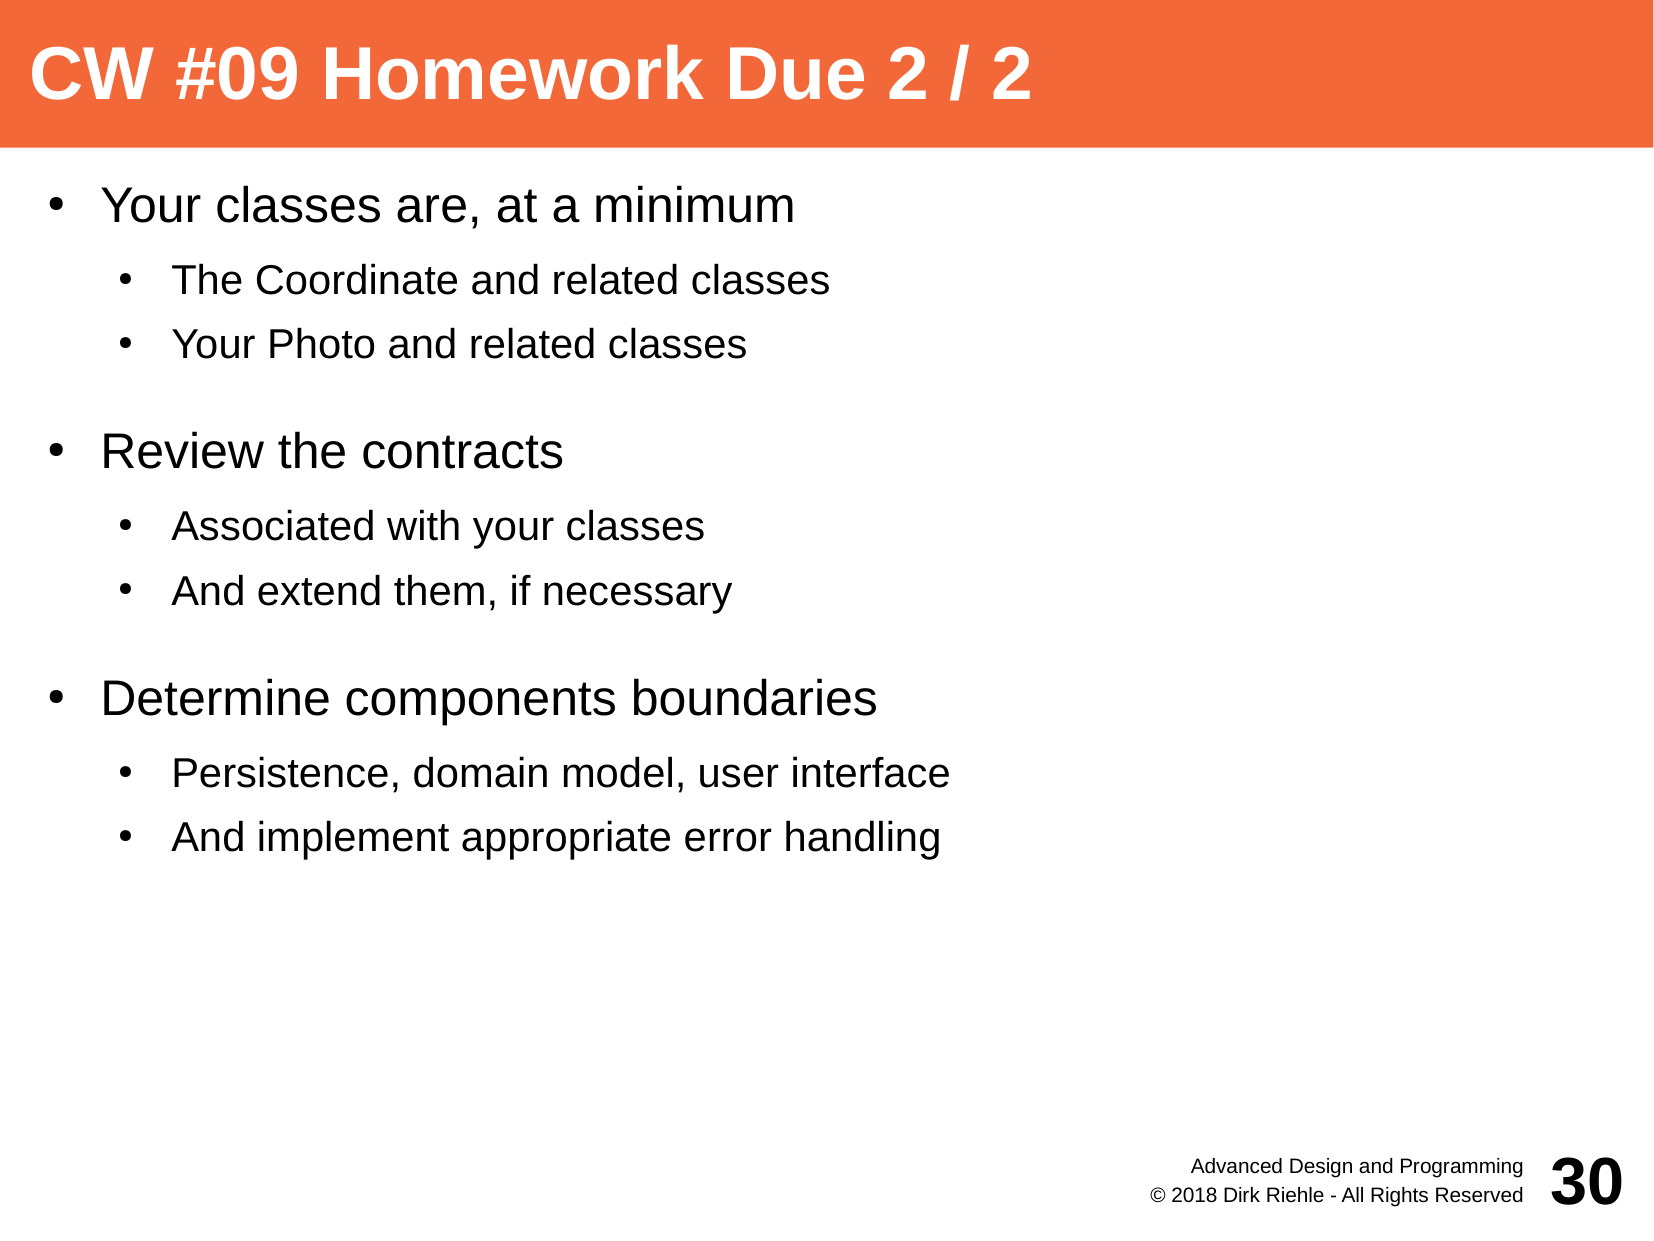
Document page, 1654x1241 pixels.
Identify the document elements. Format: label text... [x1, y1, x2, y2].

list Your classes are, at a minimum The Coordinate and related classes Your Photo and related classes Review the contracts Associated with your classes And extend them, if necessary Determine components boundaries Persistence, domain model, user interface And implement appropriate error handling [29, 177, 1625, 1063]
title CW #09 Homework Due 2 / 2 [0, 0, 1654, 148]
